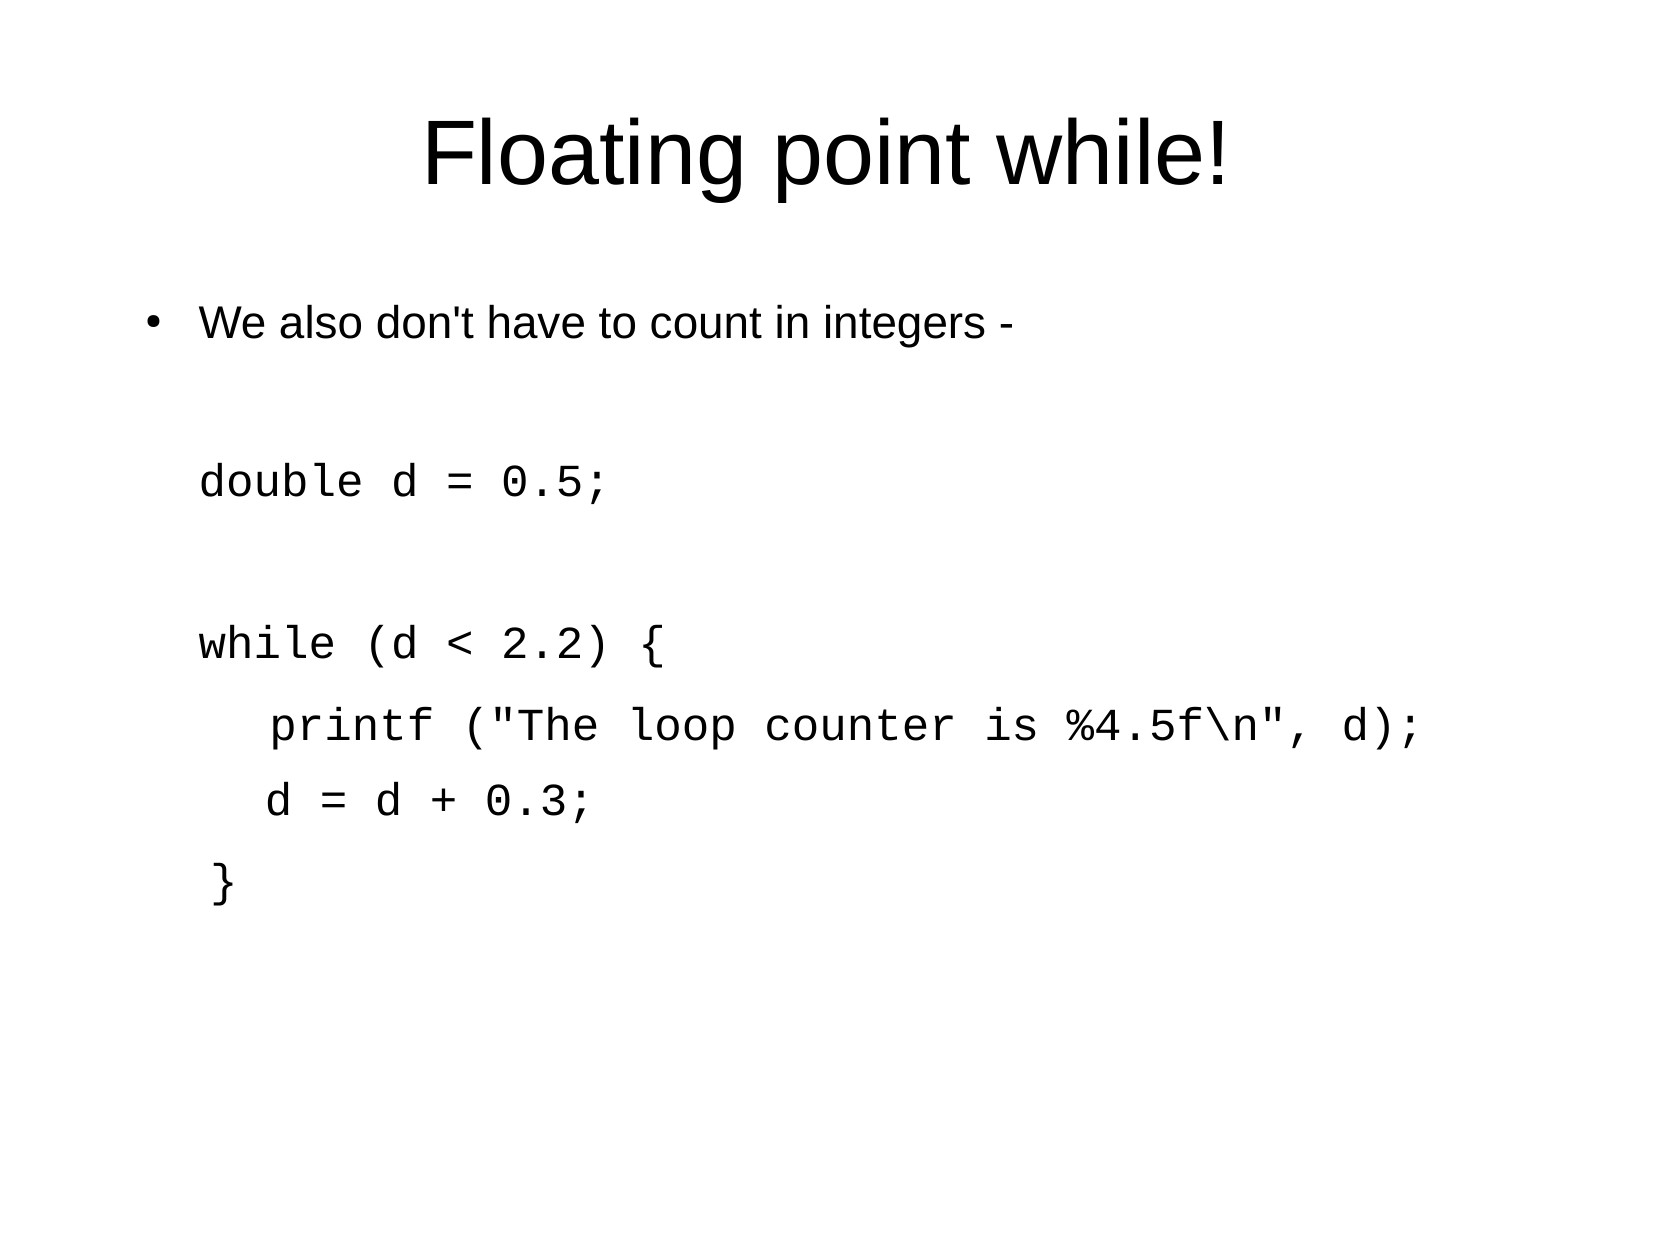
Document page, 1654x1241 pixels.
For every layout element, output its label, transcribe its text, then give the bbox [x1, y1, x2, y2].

list We also don't have to count in integers - double d = 0.5; while (d < 2.2) { printf ("The loop counter is %4.5f\n", d); d = d + 0.3; } [127, 296, 1583, 1170]
title Floating point while! [82, 49, 1571, 257]
